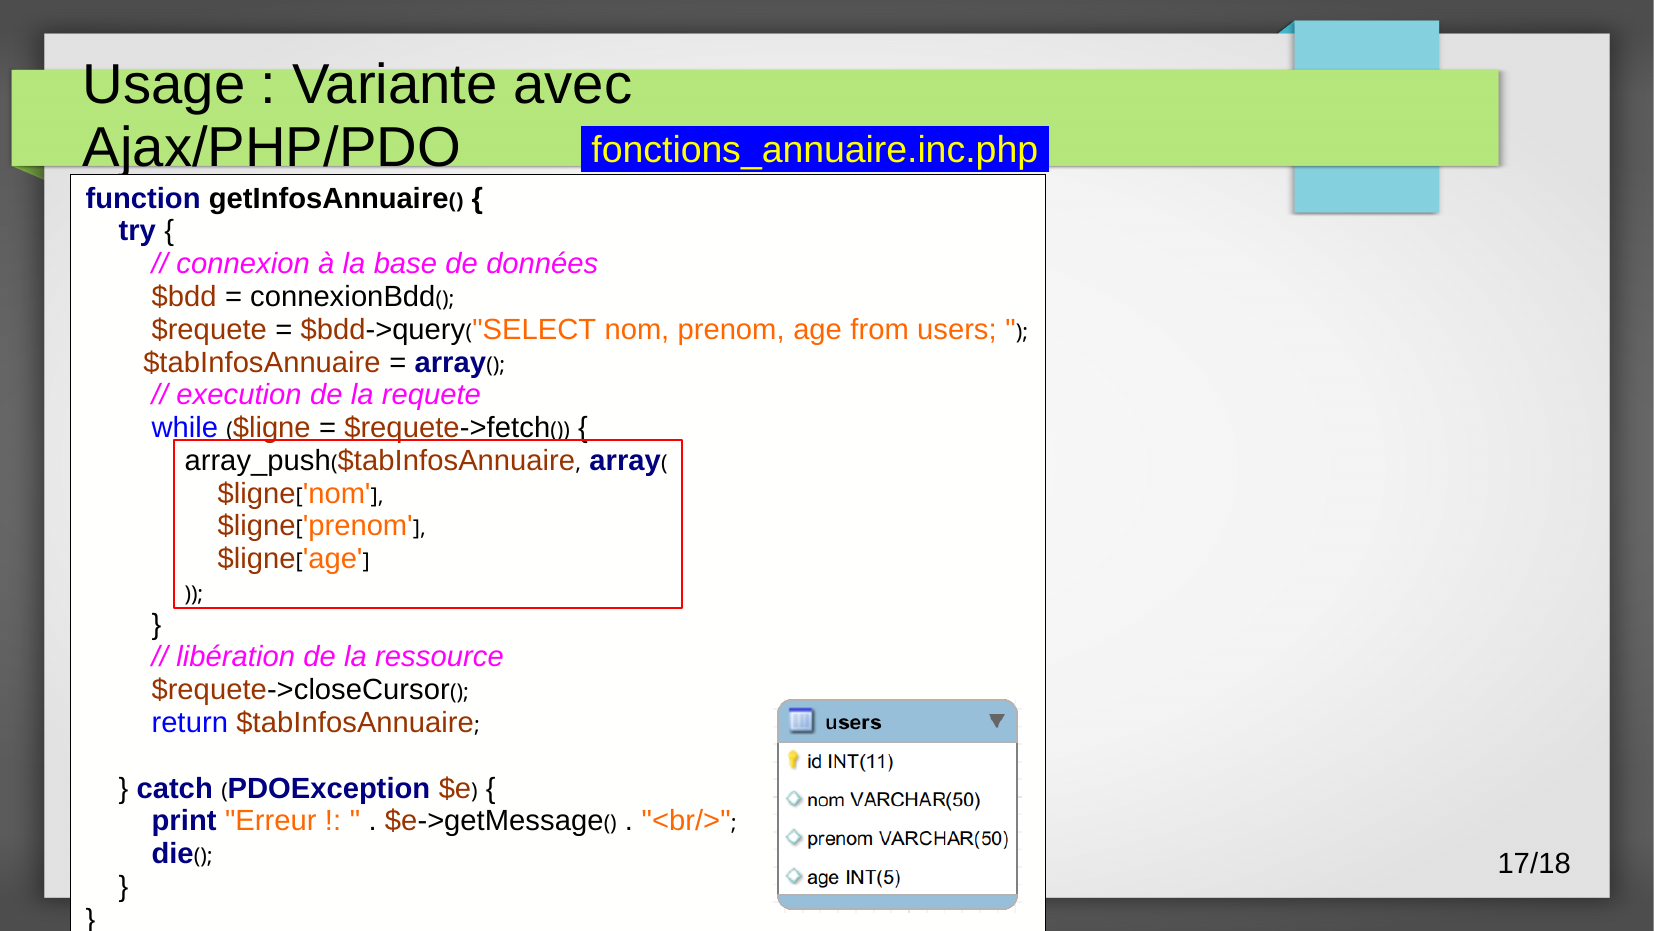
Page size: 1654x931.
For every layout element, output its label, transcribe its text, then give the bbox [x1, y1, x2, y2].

text_box function getInfosAnnuaire() { try { // connexion à la base de données $bdd = connexionBdd(); $requete = $bdd->query("SELECT nom, prenom, age from users; "); $tabInfosAnnuaire = array(); // execution de la requete while ($ligne = $requete->fetch()) { array_push($tabInfosAnnuaire, array( $ligne['nom'], $ligne['prenom'], $ligne['age'] )); } // libération de la ressource $requete->closeCursor(); return $tabInfosAnnuaire; } catch (PDOException $e) { print "Erreur !: " . $e->getMessage() . "<br/>"; die(); } } [70, 174, 1046, 931]
title Usage : Variante avec Ajax/PHP/PDO [82, 52, 1264, 179]
picture [773, 699, 1022, 913]
picture [0, 0, 1654, 931]
text_box fonctions_annuaire.inc.php [581, 126, 1049, 172]
